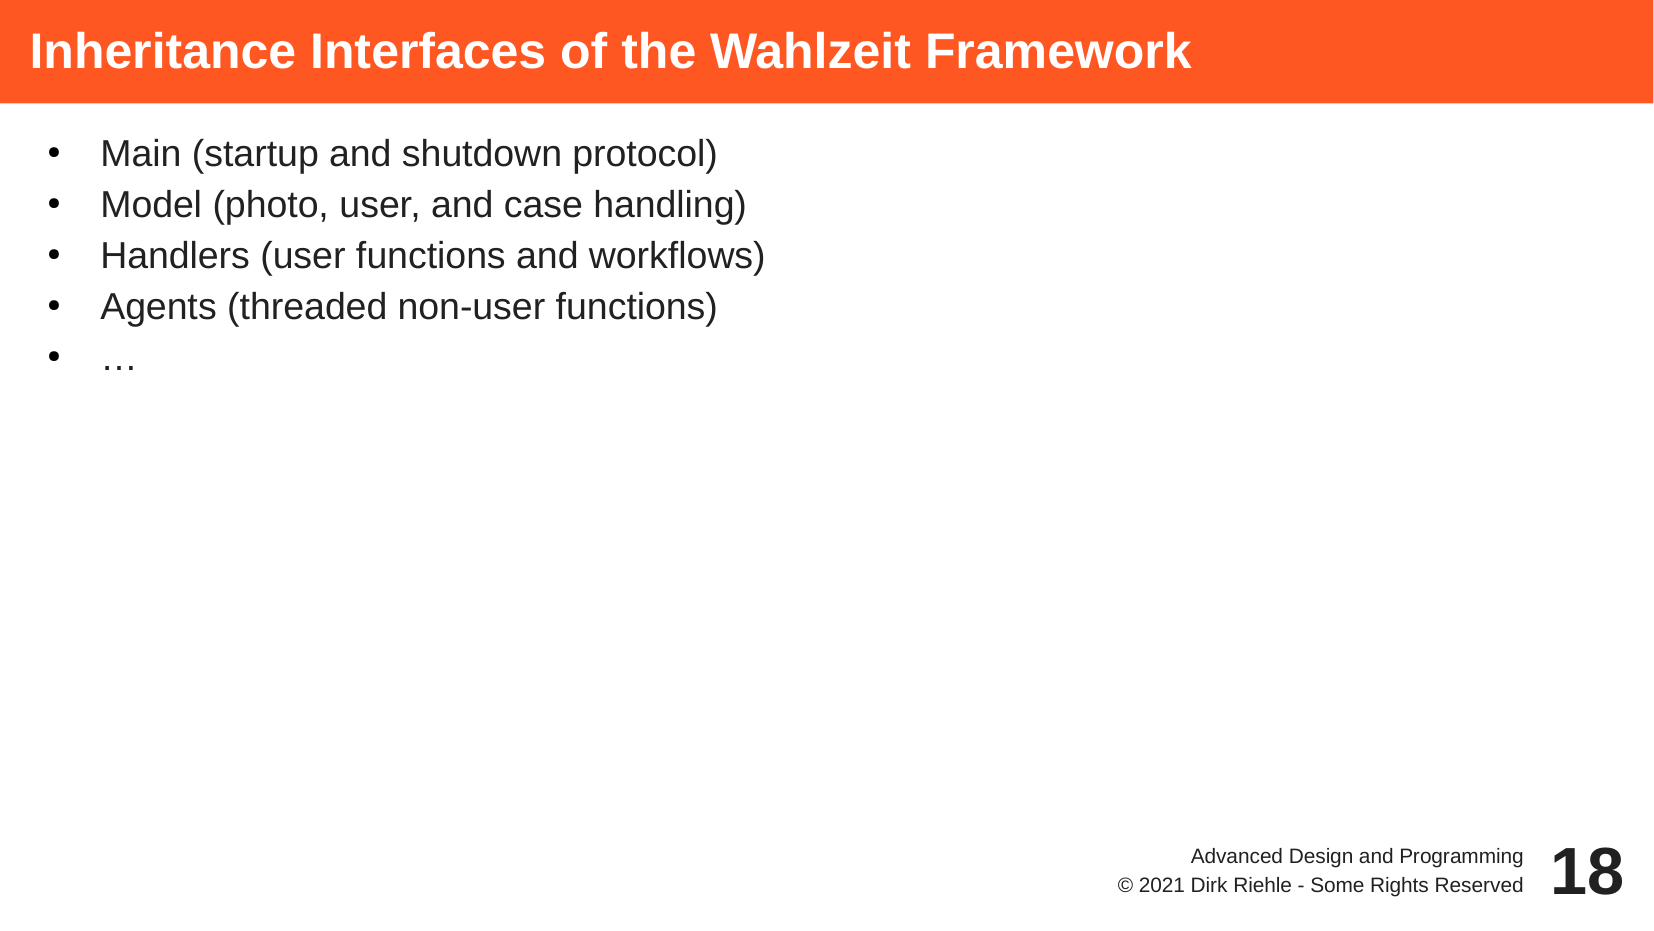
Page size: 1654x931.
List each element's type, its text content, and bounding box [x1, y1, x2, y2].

list Main (startup and shutdown protocol) Model (photo, user, and case handling) Handlers (user functions and workflows) Agents (threaded non-user functions) … [29, 132, 1625, 813]
title Inheritance Interfaces of the Wahlzeit Framework [0, 0, 1654, 104]
